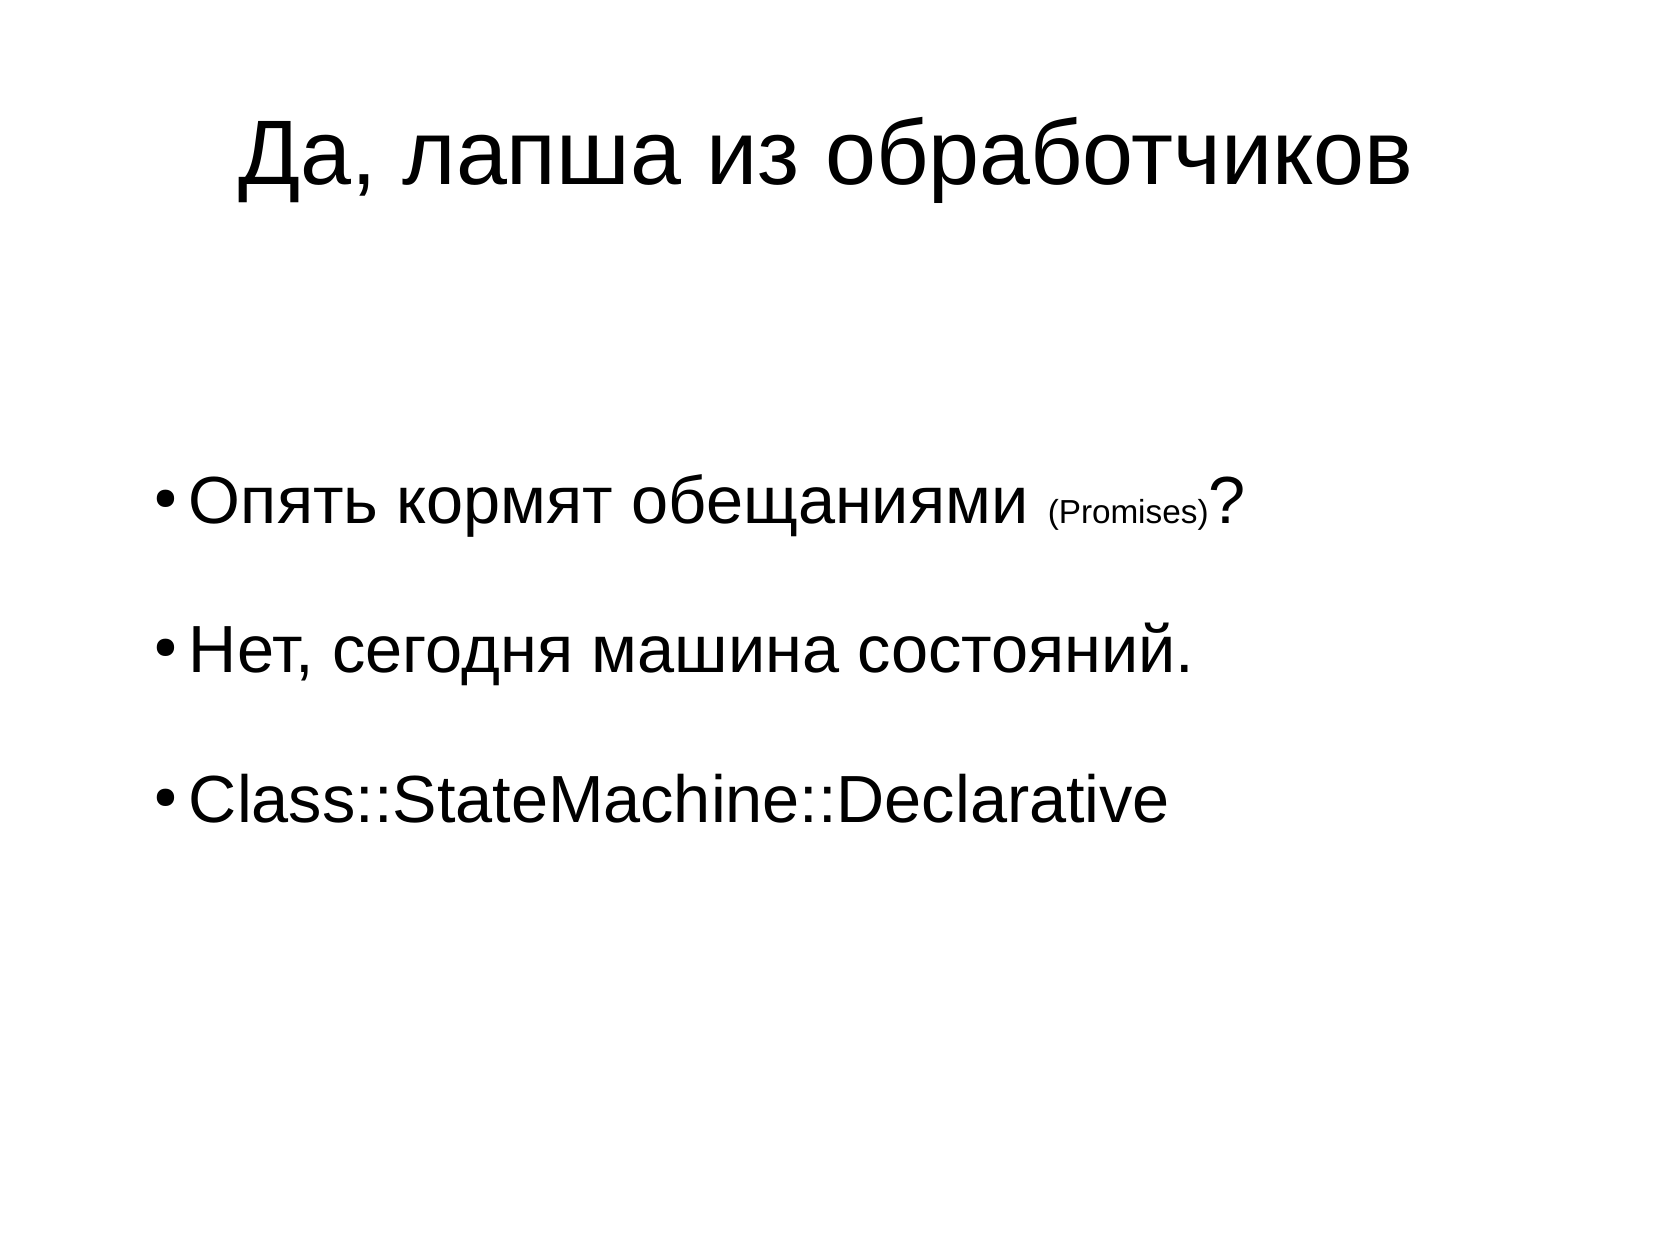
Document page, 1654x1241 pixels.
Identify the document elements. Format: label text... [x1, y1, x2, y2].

title Да, лапша из обработчиков [82, 49, 1571, 257]
subtitle Опять кормят обещаниями (Promises)? Нет, сегодня машина состояний. Class::StateMachine::Declarative [82, 290, 1571, 1010]
